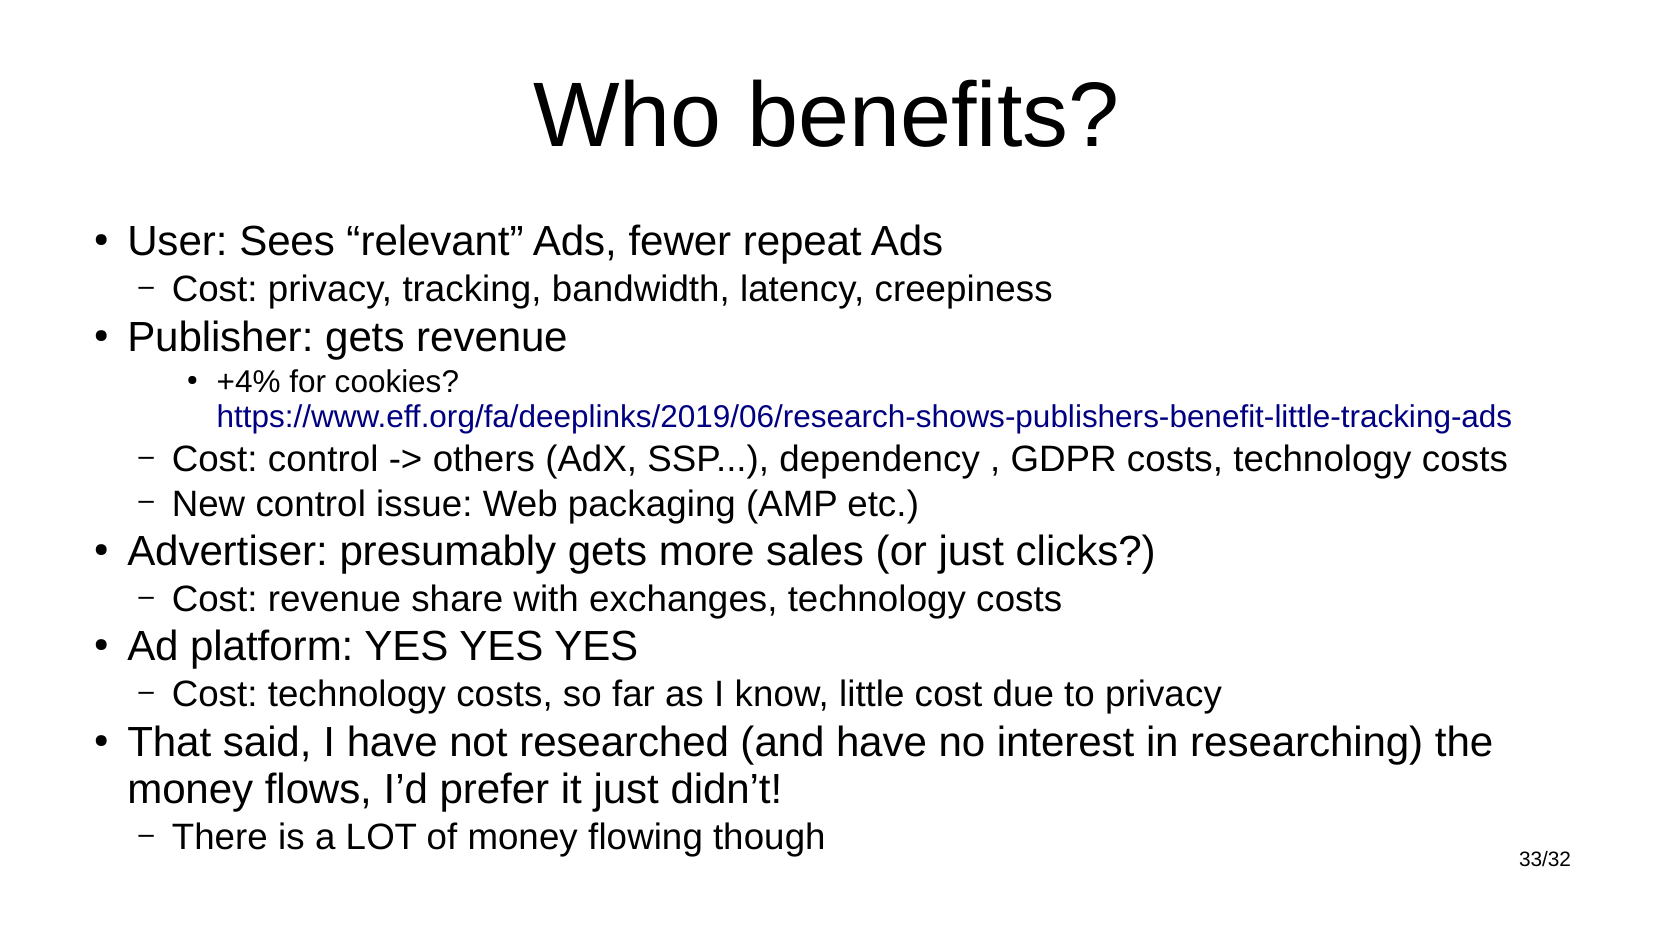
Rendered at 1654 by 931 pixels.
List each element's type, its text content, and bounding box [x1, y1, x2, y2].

list User: Sees “relevant” Ads, fewer repeat Ads Cost: privacy, tracking, bandwidth, latency, creepiness Publisher: gets revenue +4% for cookies? https://www.eff.org/fa/deeplinks/2019/06/research-shows-publishers-benefit-little-tracking-ads Cost: control -> others (AdX, SSP...), dependency , GDPR costs, technology costs New control issue: Web packaging (AMP etc.) Advertiser: presumably gets more sales (or just clicks?) Cost: revenue share with exchanges, technology costs Ad platform: YES YES YES Cost: technology costs, so far as I know, little cost due to privacy That said, I have not researched (and have no interest in researching) the money flows, I’d prefer it just didn’t! There is a LOT of money flowing though [82, 217, 1607, 863]
title Who benefits? [82, 37, 1571, 193]
